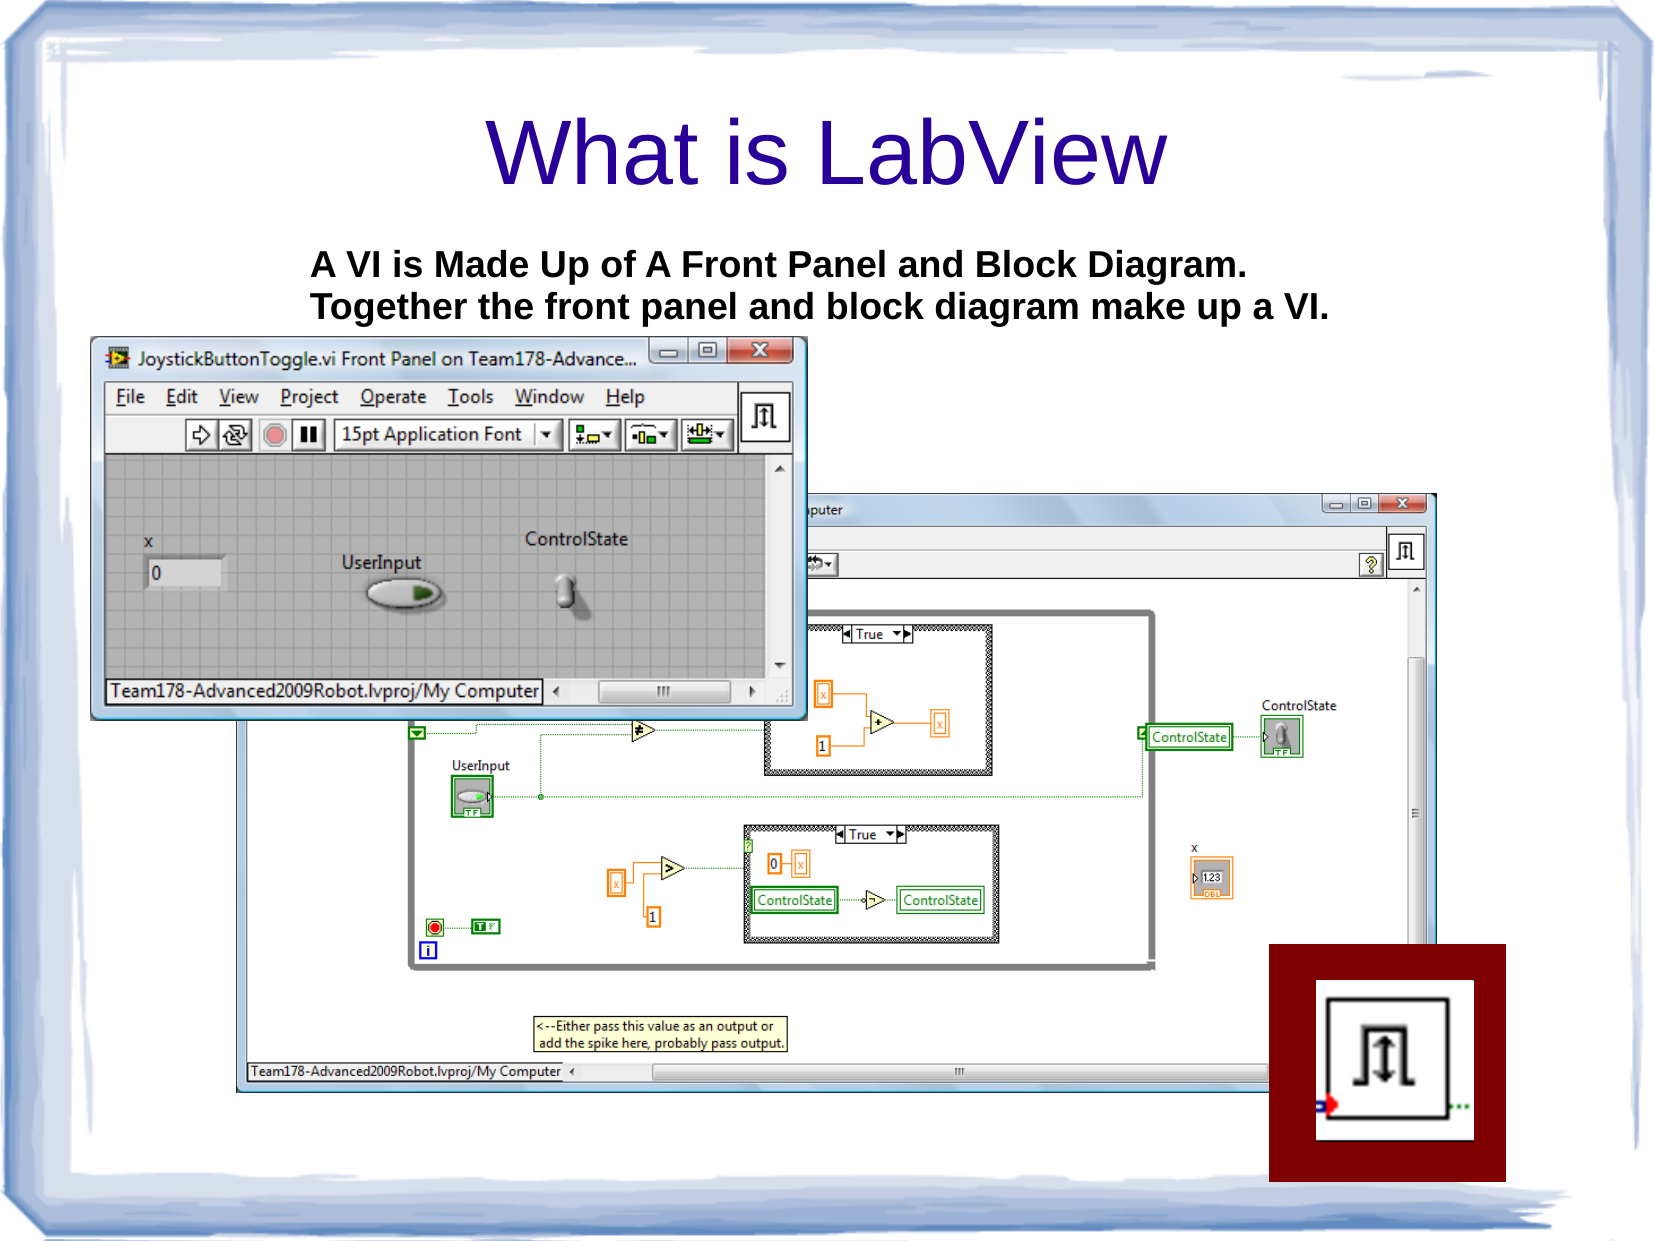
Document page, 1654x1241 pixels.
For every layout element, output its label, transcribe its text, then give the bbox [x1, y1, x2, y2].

text_box A VI is Made Up of A Front Panel and Block Diagram. Together the front panel and block diagram make up a VI. [295, 236, 1359, 355]
title What is LabView [82, 56, 1571, 250]
text_box [1269, 944, 1506, 1182]
picture [0, 0, 1654, 1241]
